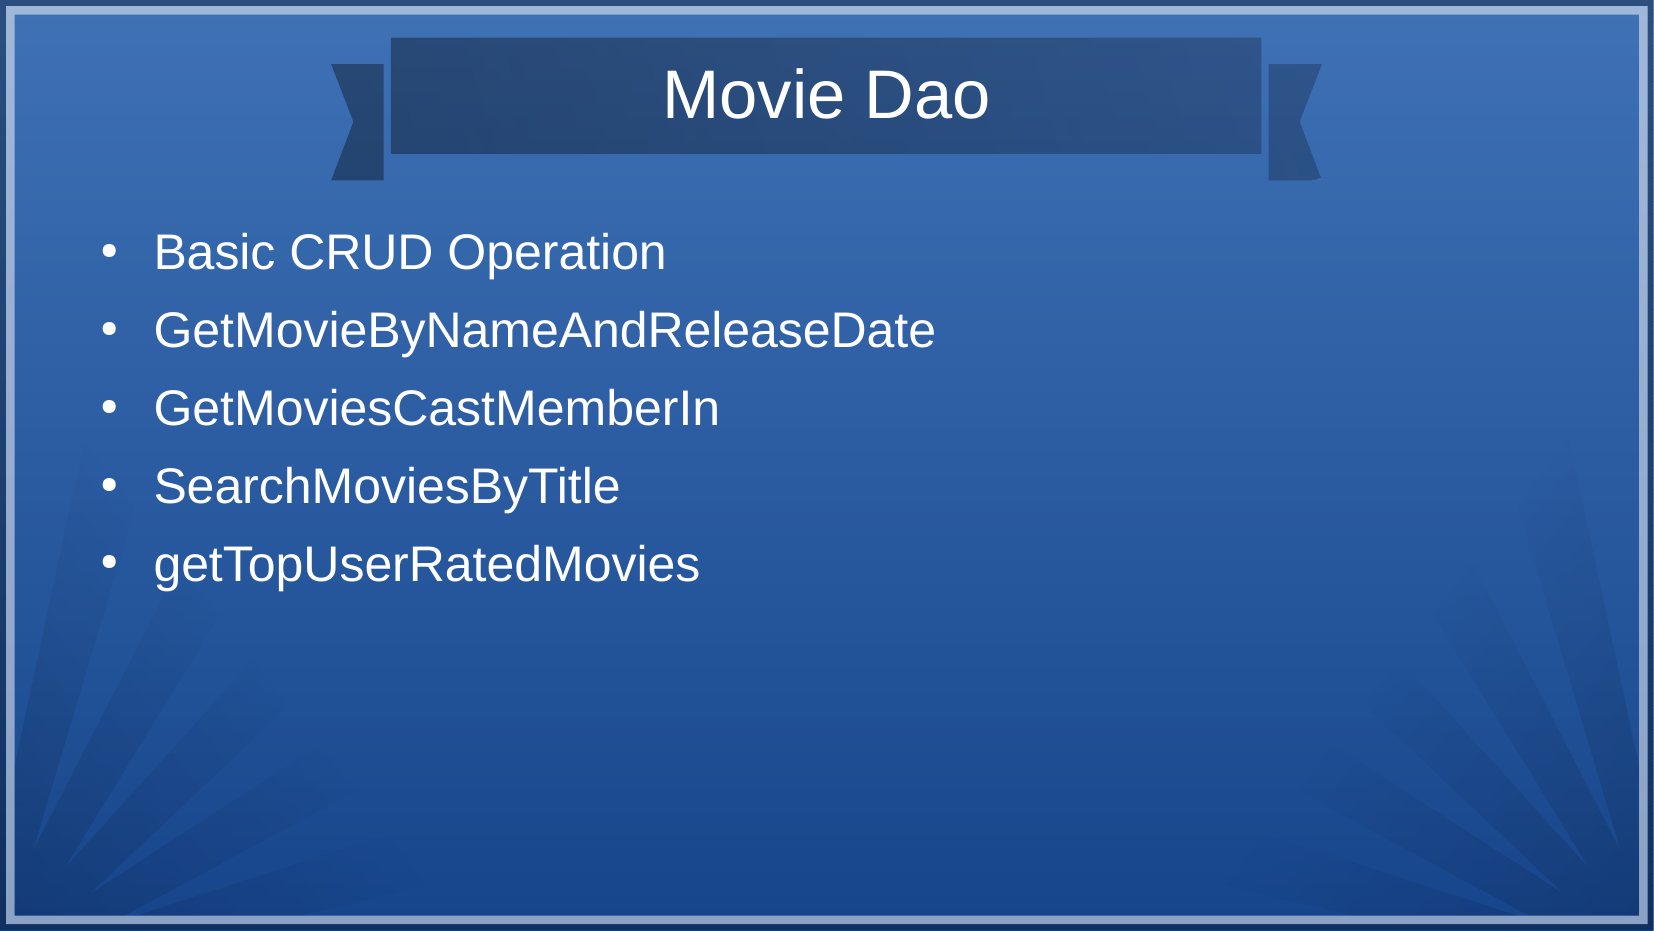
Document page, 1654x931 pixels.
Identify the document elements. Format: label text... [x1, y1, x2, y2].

title Movie Dao [389, 35, 1264, 154]
list Basic CRUD Operation GetMovieByNameAndReleaseDate GetMoviesCastMemberIn SearchMoviesByTitle getTopUserRatedMovies [82, 224, 1571, 848]
